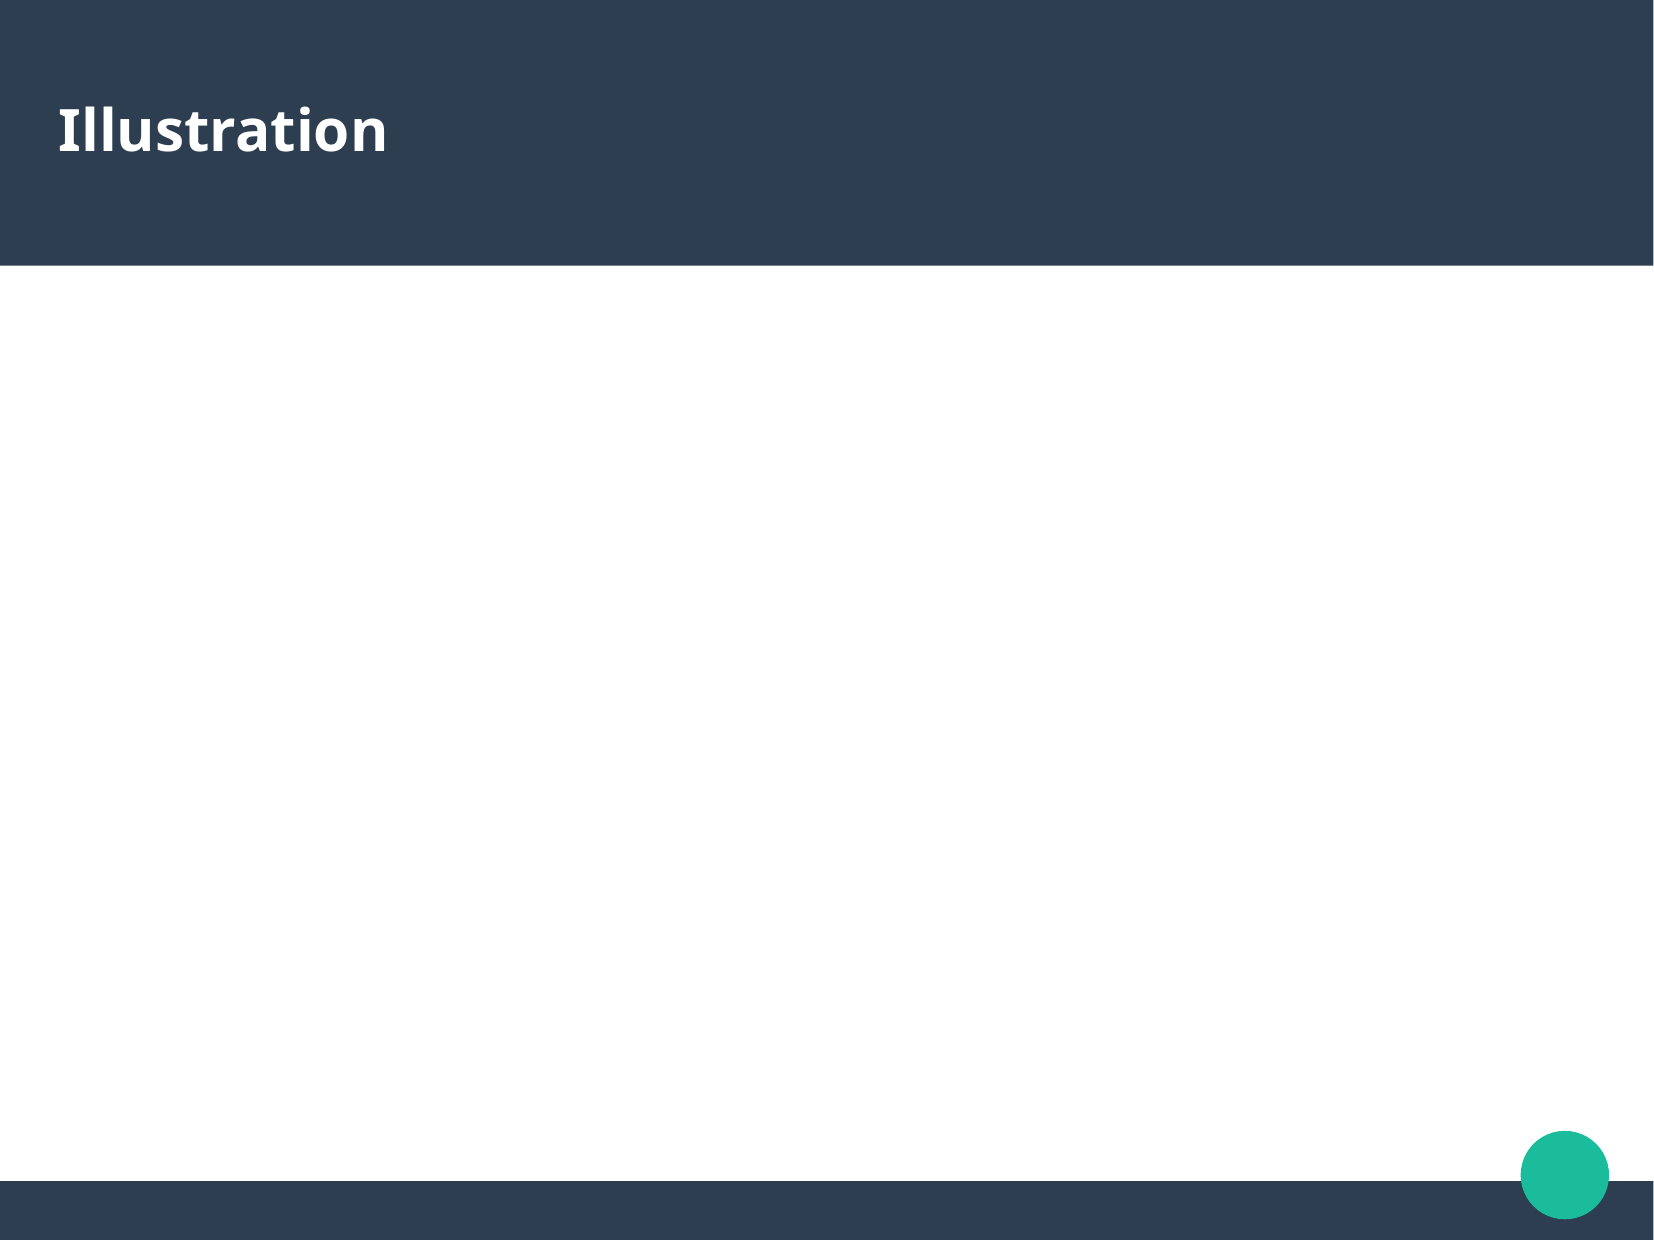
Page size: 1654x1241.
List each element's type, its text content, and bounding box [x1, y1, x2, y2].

text_box Illustration [58, 49, 1595, 207]
